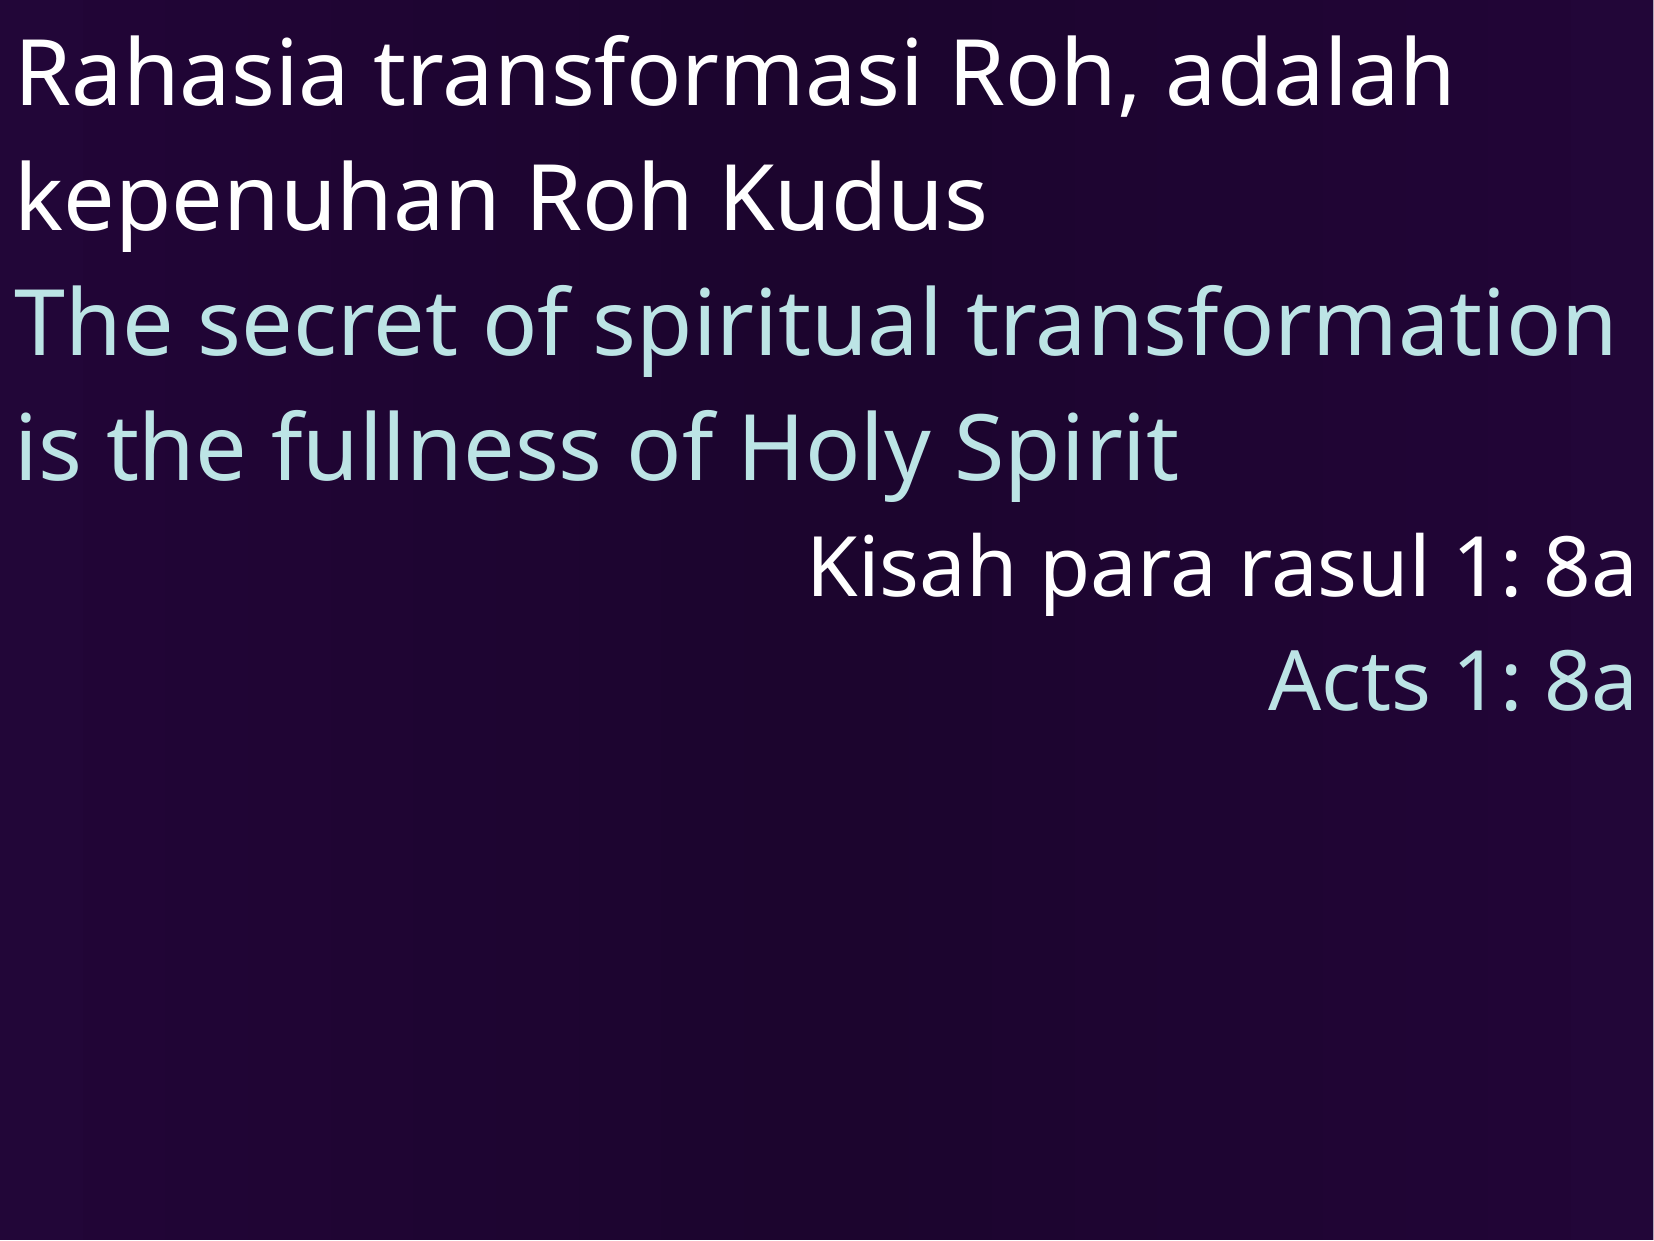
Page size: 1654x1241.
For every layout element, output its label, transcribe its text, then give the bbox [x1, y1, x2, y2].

text_box Rahasia transformasi Roh, adalah kepenuhan Roh Kudus The secret of spiritual transformation is the fullness of Holy Spirit Kisah para rasul 1: 8a Acts 1: 8a [0, 0, 1654, 1241]
